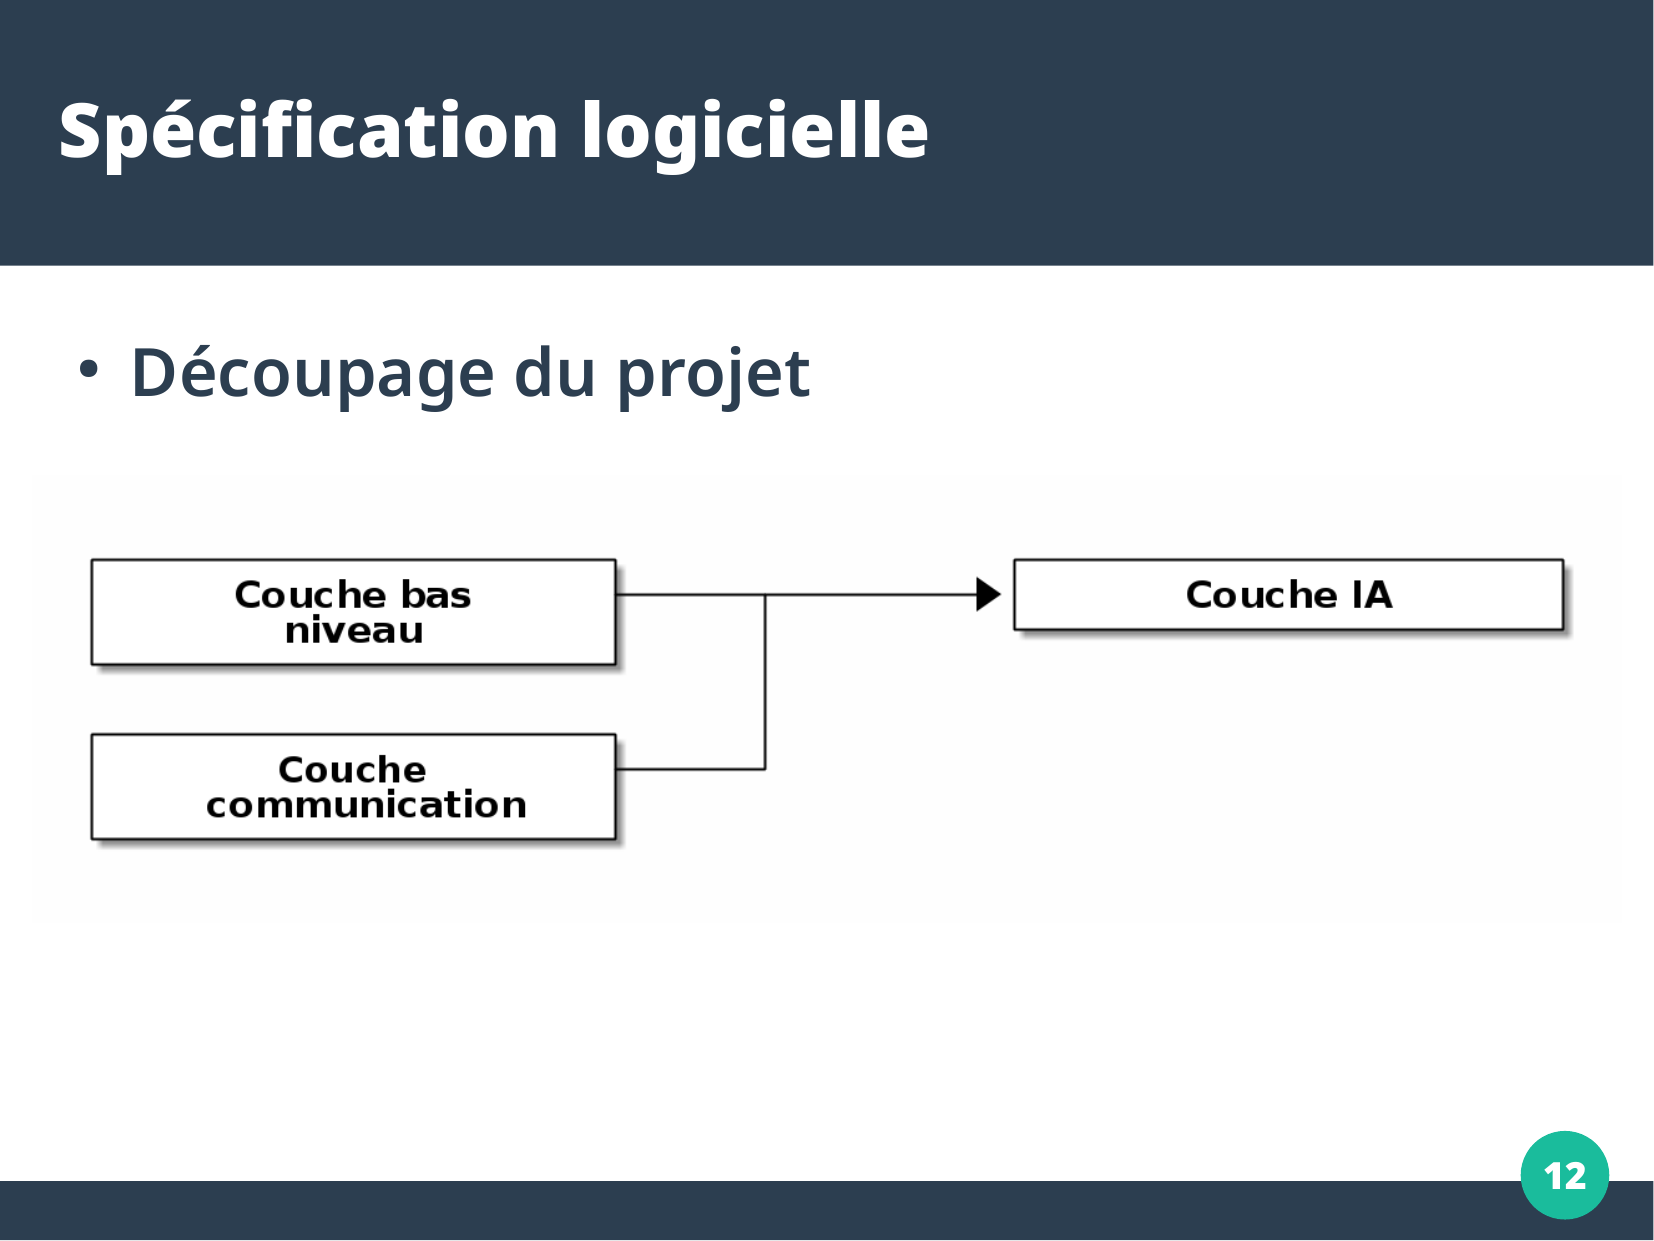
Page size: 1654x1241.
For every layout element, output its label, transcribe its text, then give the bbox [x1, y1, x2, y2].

list Découpage du projet [59, 926, 1595, 1152]
title Spécification logicielle [59, 49, 1595, 207]
picture [29, 472, 1625, 926]
list Découpage du projet [59, 324, 1595, 472]
